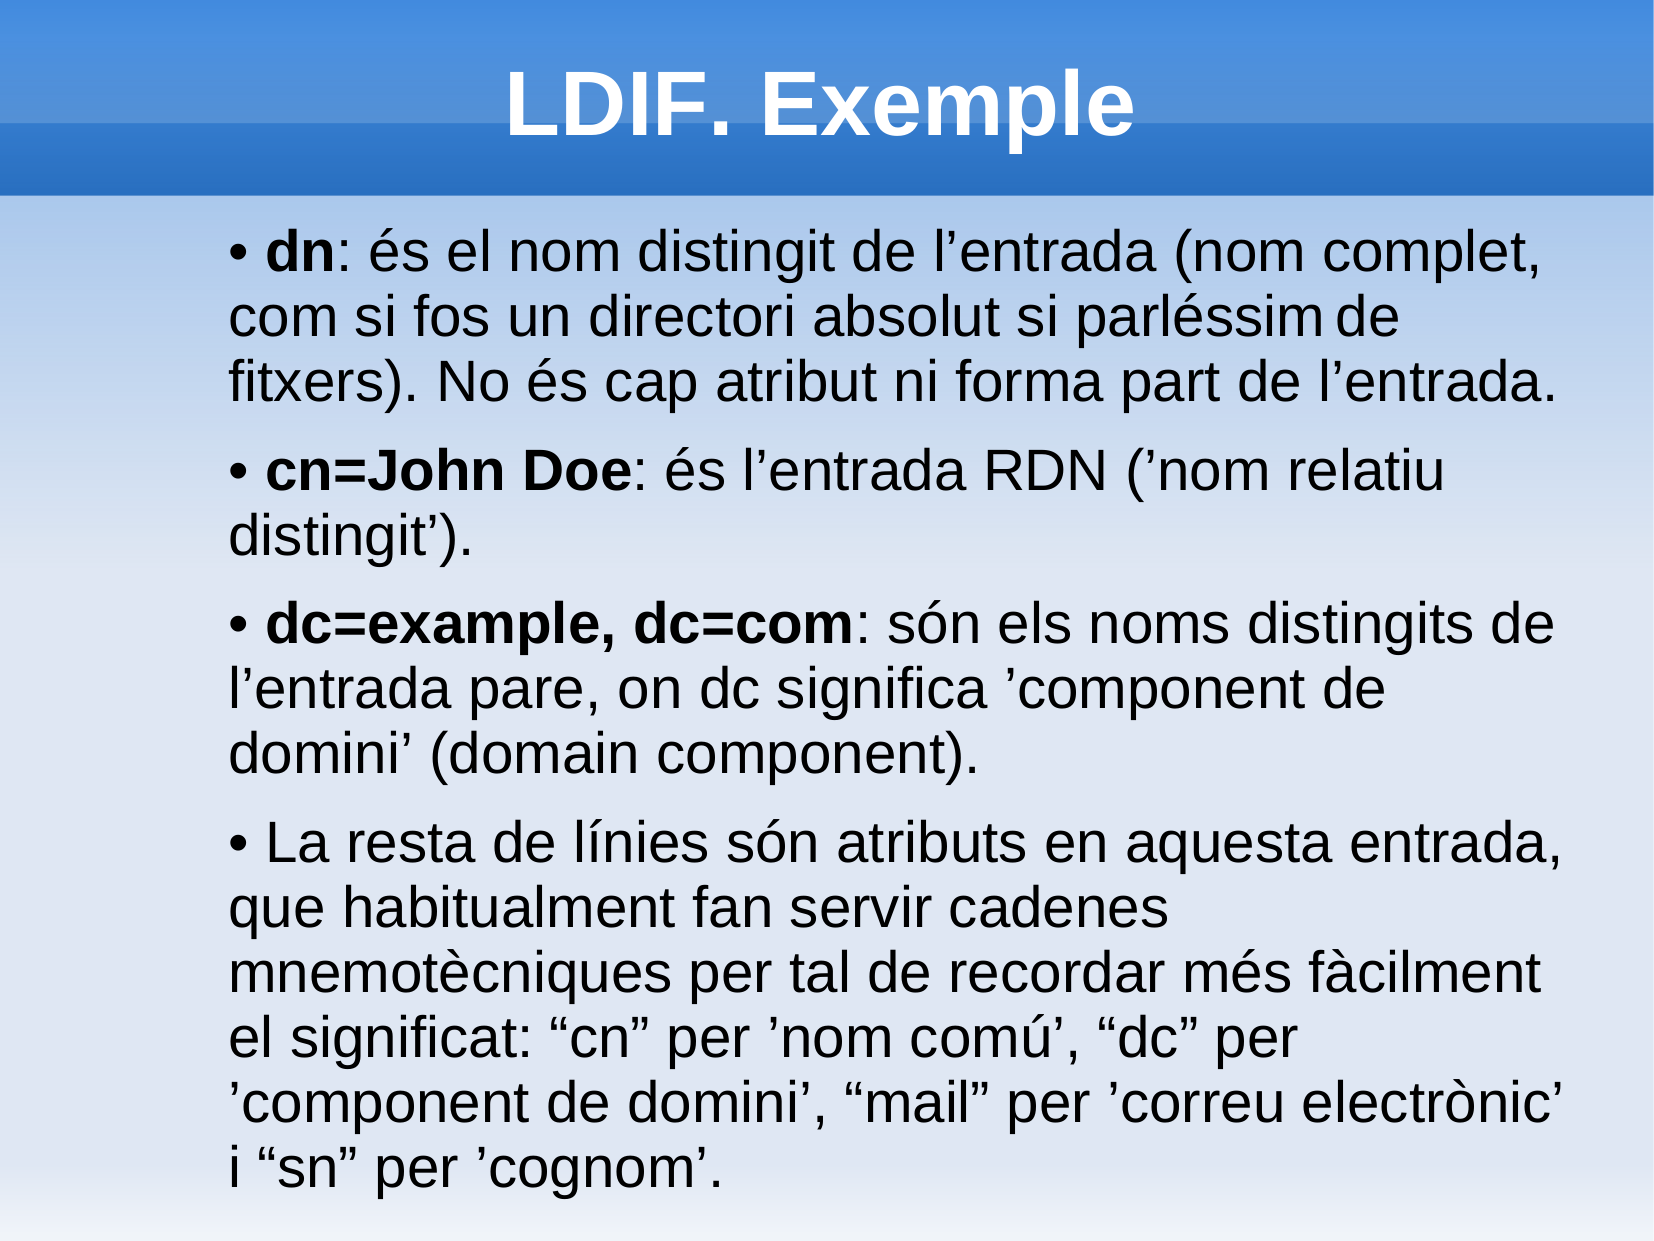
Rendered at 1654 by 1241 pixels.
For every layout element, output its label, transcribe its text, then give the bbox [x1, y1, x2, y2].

picture [0, 0, 1654, 1241]
title LDIF. Exemple [76, 0, 1565, 208]
list • dn: és el nom distingit de l’entrada (nom complet, com si fos un directori absolut si parléssim de fitxers). No és cap atribut ni forma part de l’entrada. • cn=John Doe: és l’entrada RDN (’nom relatiu distingit’). • dc=example, dc=com: són els noms distingits de l’entrada pare, on dc significa ’component de domini’ (domain component). • La resta de línies són atributs en aquesta entrada, que habitualment fan servir cadenes mnemotècniques per tal de recordar més fàcilment el significat: “cn” per ’nom comú’, “dc” per ’component de domini’, “mail” per ’correu electrònic’ i “sn” per ’cognom’. [86, 218, 1576, 1201]
